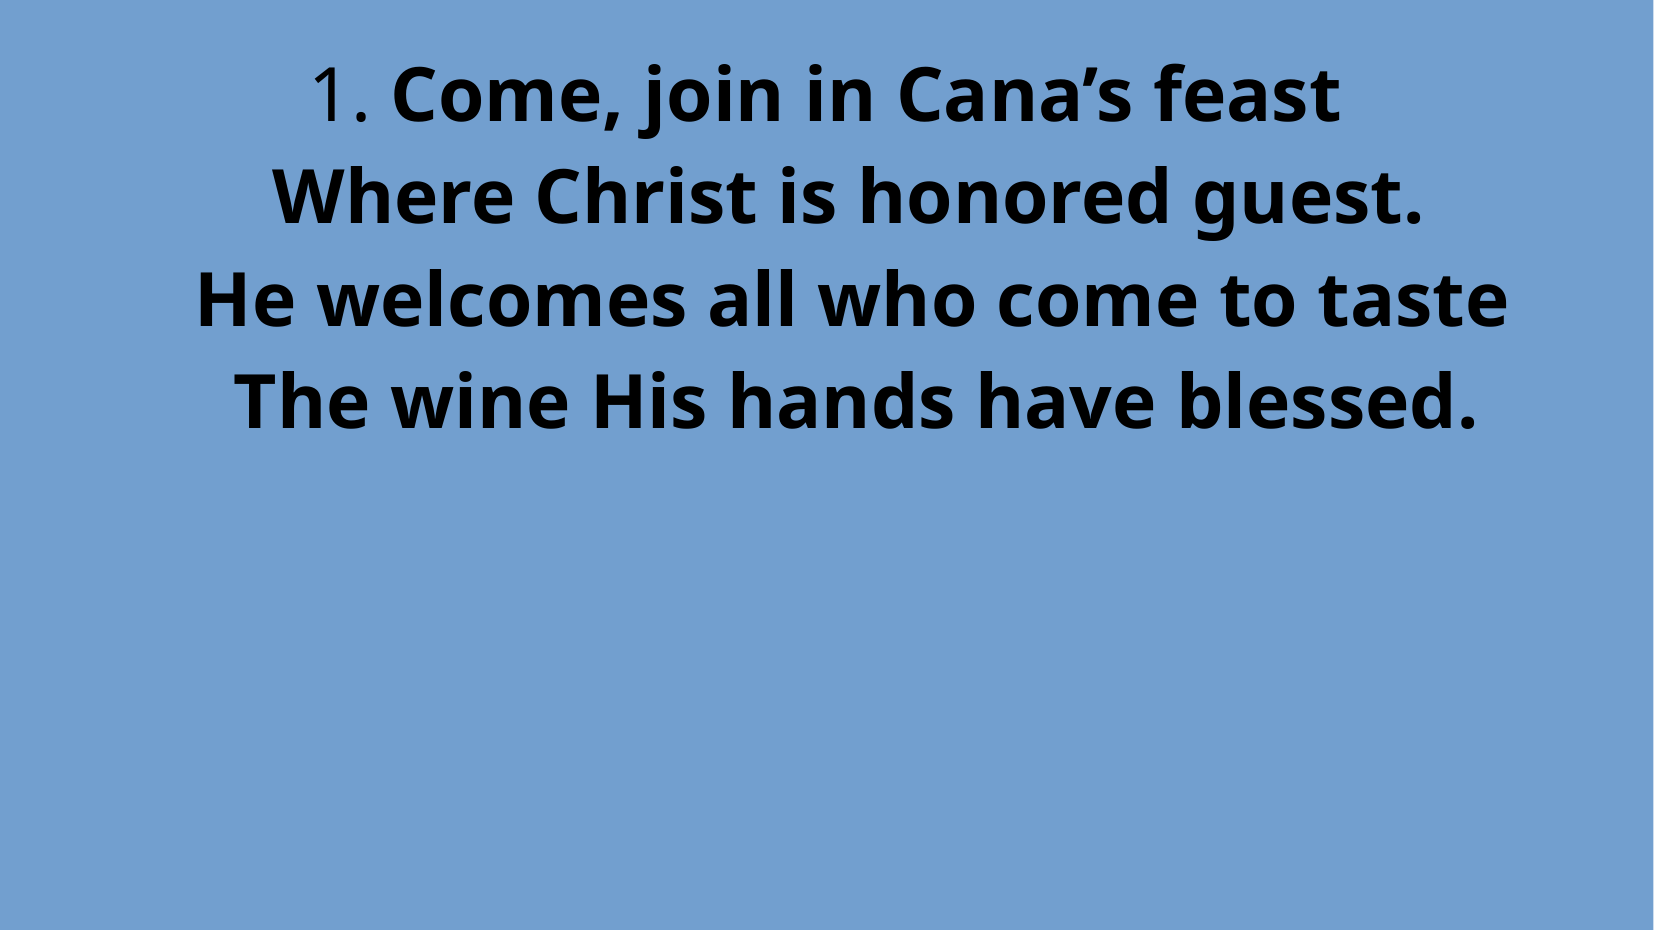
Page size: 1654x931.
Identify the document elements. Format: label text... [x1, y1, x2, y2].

text_box 1. Come, join in Cana’s feast Where Christ is honored guest. He welcomes all who come to taste The wine His hands have blessed. [82, 33, 1568, 448]
